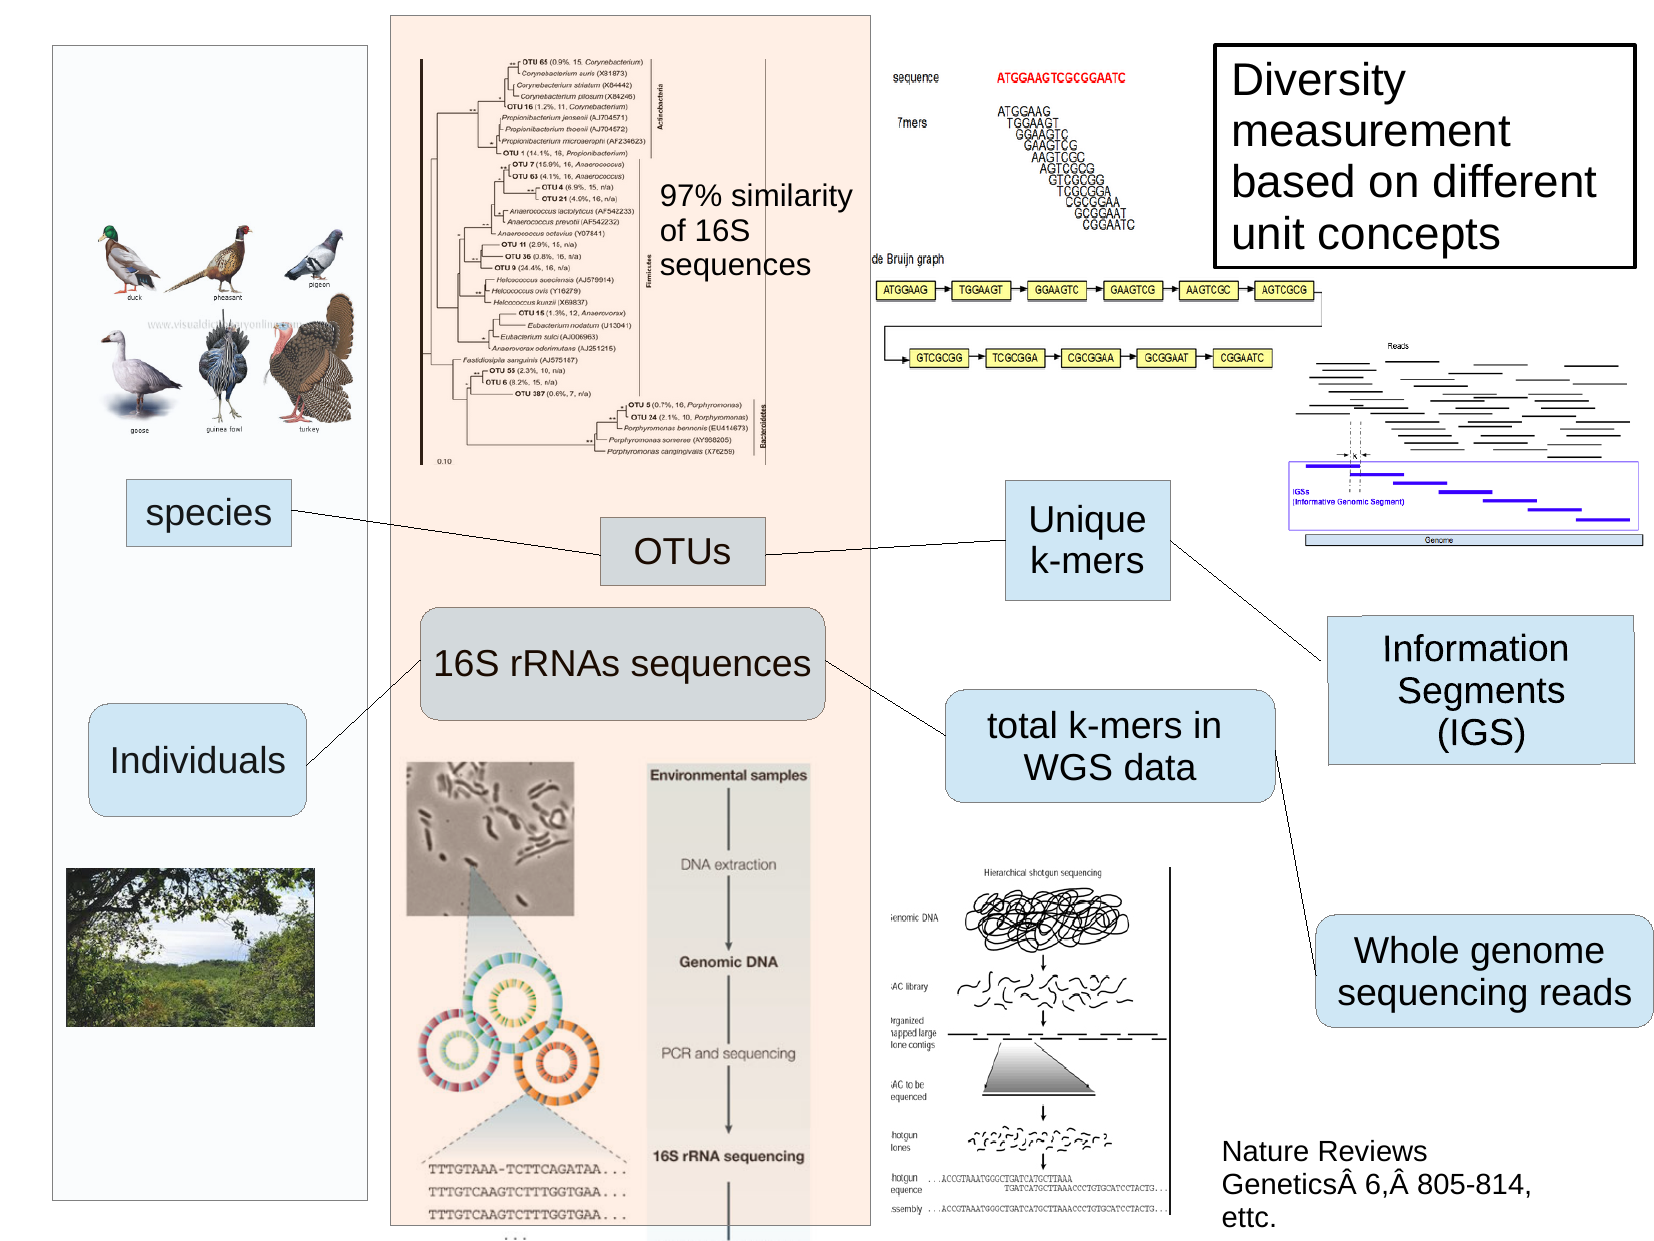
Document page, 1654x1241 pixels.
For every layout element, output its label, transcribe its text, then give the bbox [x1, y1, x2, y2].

text_box Information Segments (IGS) [1327, 615, 1636, 766]
text_box Diversity measurement based on different unit concepts [1215, 45, 1636, 267]
text_box Nature Reviews GeneticsÂ 6,Â 805-814, ettc. [1206, 1127, 1606, 1241]
text_box 97% similarity of 16S sequences [645, 170, 871, 290]
text_box total k-mers in WGS data [945, 689, 1276, 803]
text_box [390, 15, 871, 1226]
text_box [52, 45, 368, 1201]
picture [871, 54, 1654, 561]
picture [367, 734, 826, 1241]
text_box Whole genome sequencing reads [1315, 914, 1654, 1028]
text_box Unique k-mers [1005, 480, 1171, 601]
picture [891, 867, 1171, 1216]
